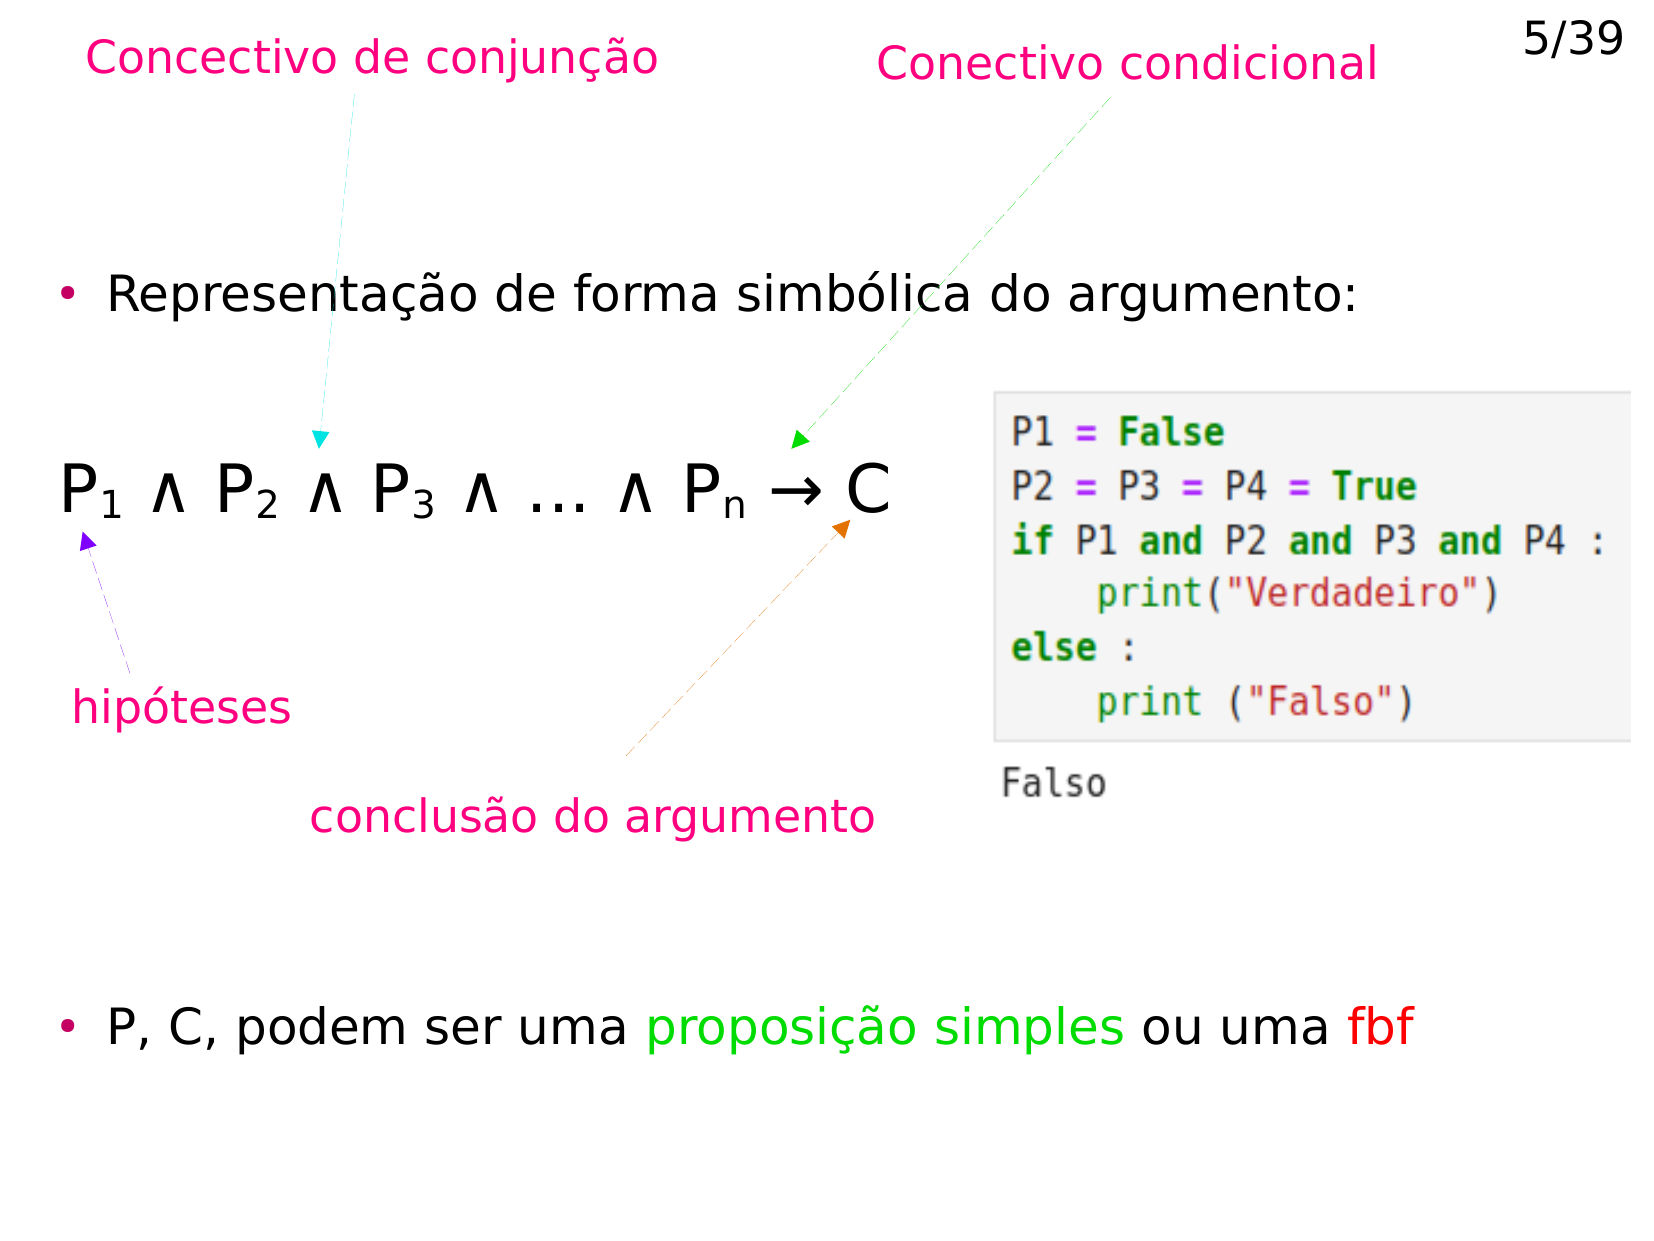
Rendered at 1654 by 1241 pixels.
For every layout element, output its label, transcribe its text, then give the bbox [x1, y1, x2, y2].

text_box Conectivo condicional [862, 29, 1394, 98]
text_box hipóteses [56, 673, 308, 742]
list Representação de forma simbólica do argumento: P1 ∧ P2 ∧ P3 ∧ ... ∧ Pn → C P, C, podem ser uma proposição simples ou uma fbf [59, 236, 1625, 1211]
text_box Concectivo de conjunção [70, 23, 697, 104]
text_box conclusão do argumento [295, 782, 892, 851]
picture [976, 377, 1631, 827]
